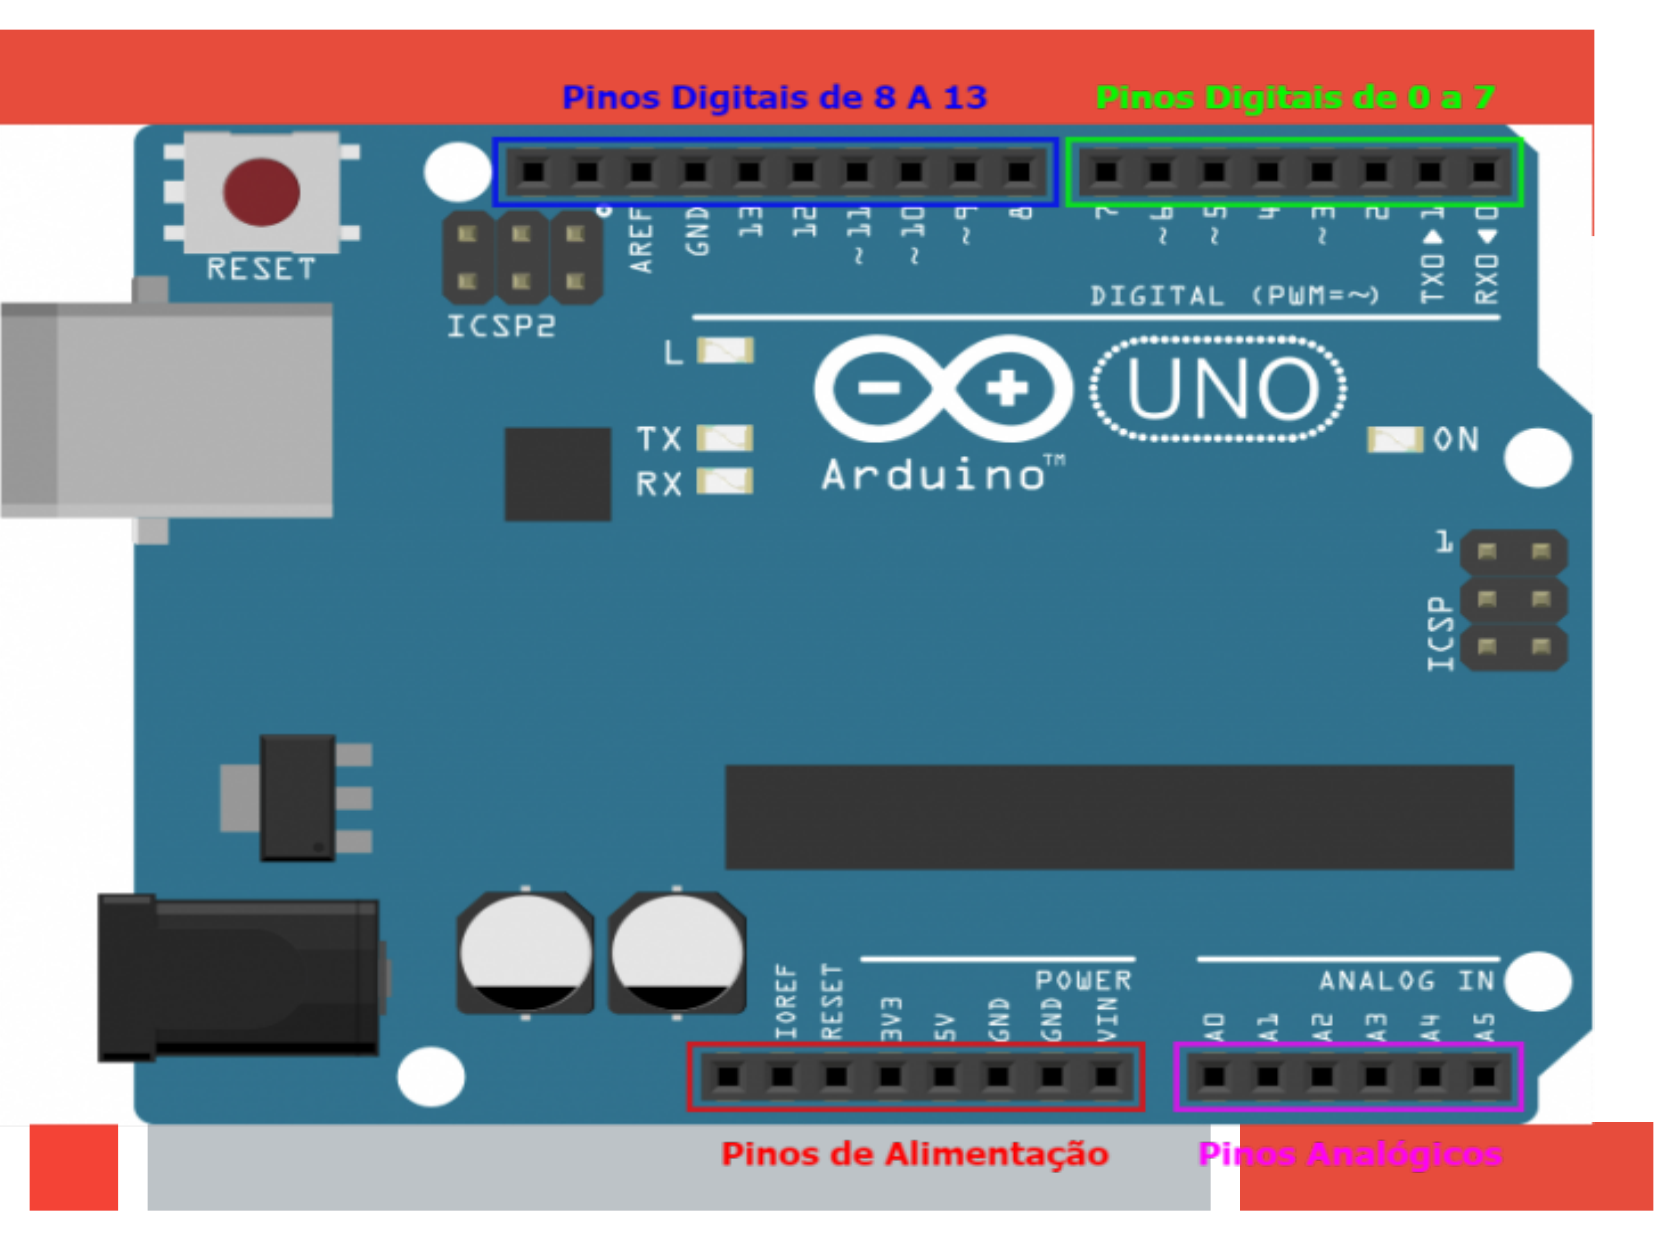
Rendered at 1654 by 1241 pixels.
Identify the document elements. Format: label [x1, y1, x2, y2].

picture [0, 49, 1595, 1201]
